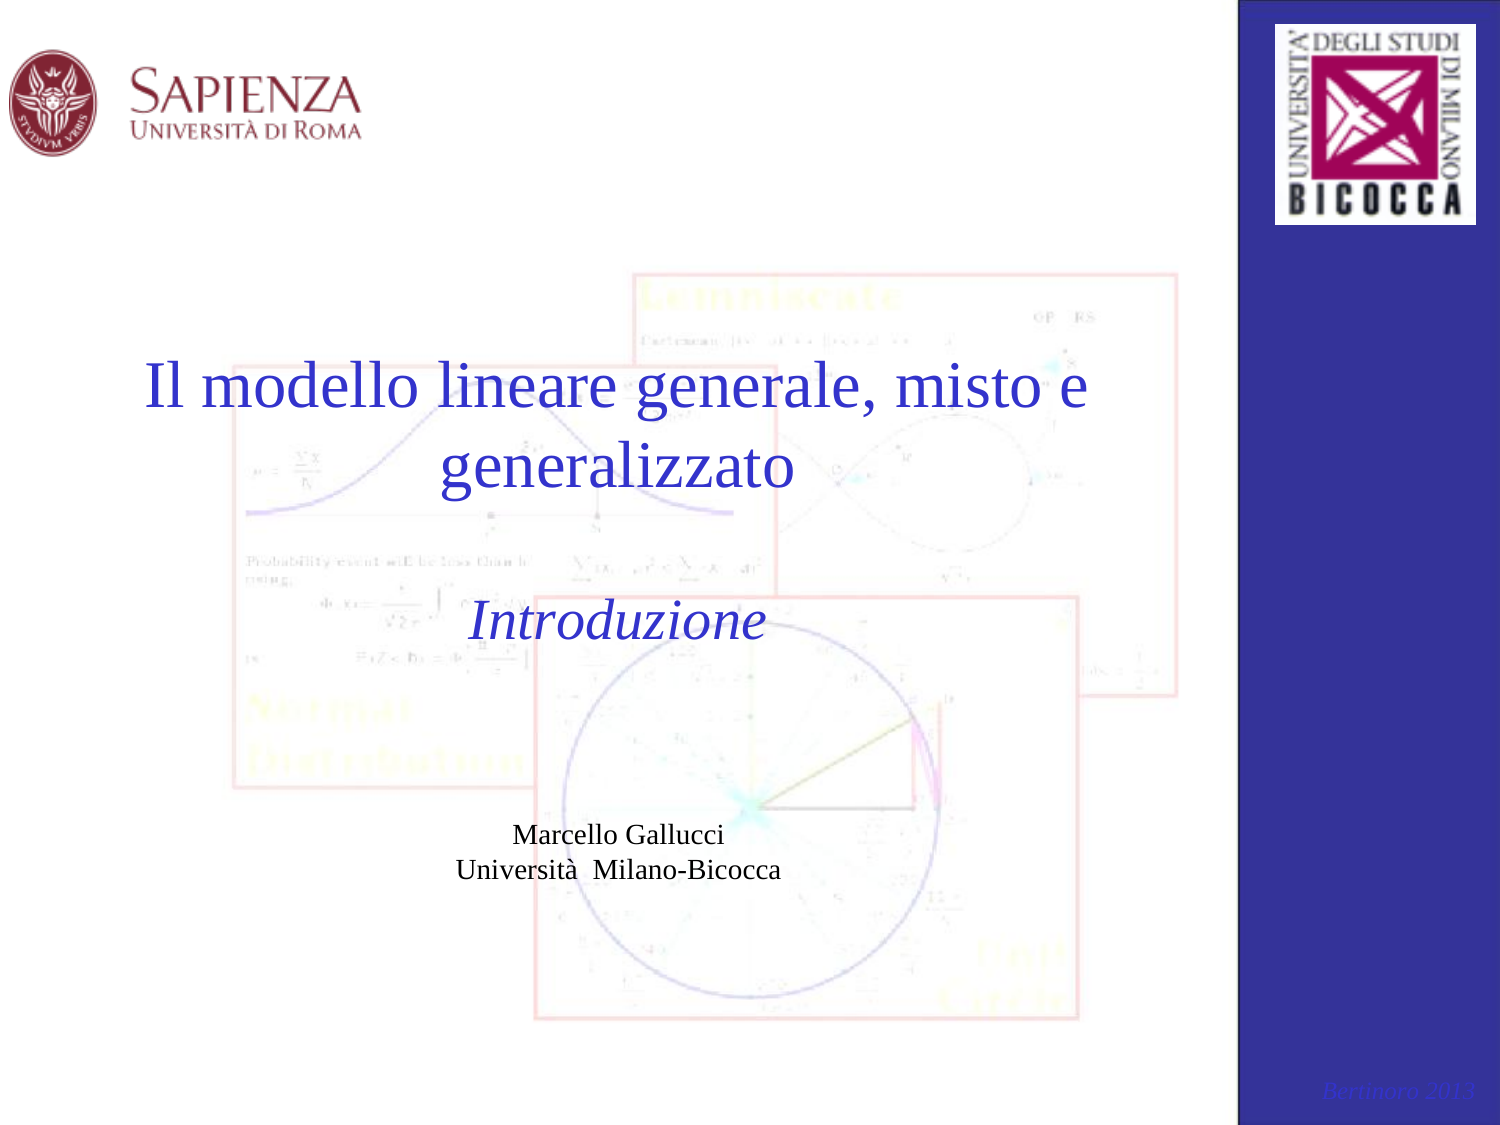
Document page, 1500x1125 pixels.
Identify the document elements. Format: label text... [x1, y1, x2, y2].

title Il modello lineare generale, misto e generalizzato Introduzione [18, 333, 1218, 659]
picture [0, 0, 1500, 1125]
text_box Bertinoro 2013 [600, 1066, 1491, 1113]
text_box Marcello Gallucci Università Milano-Bicocca [0, 799, 1238, 900]
